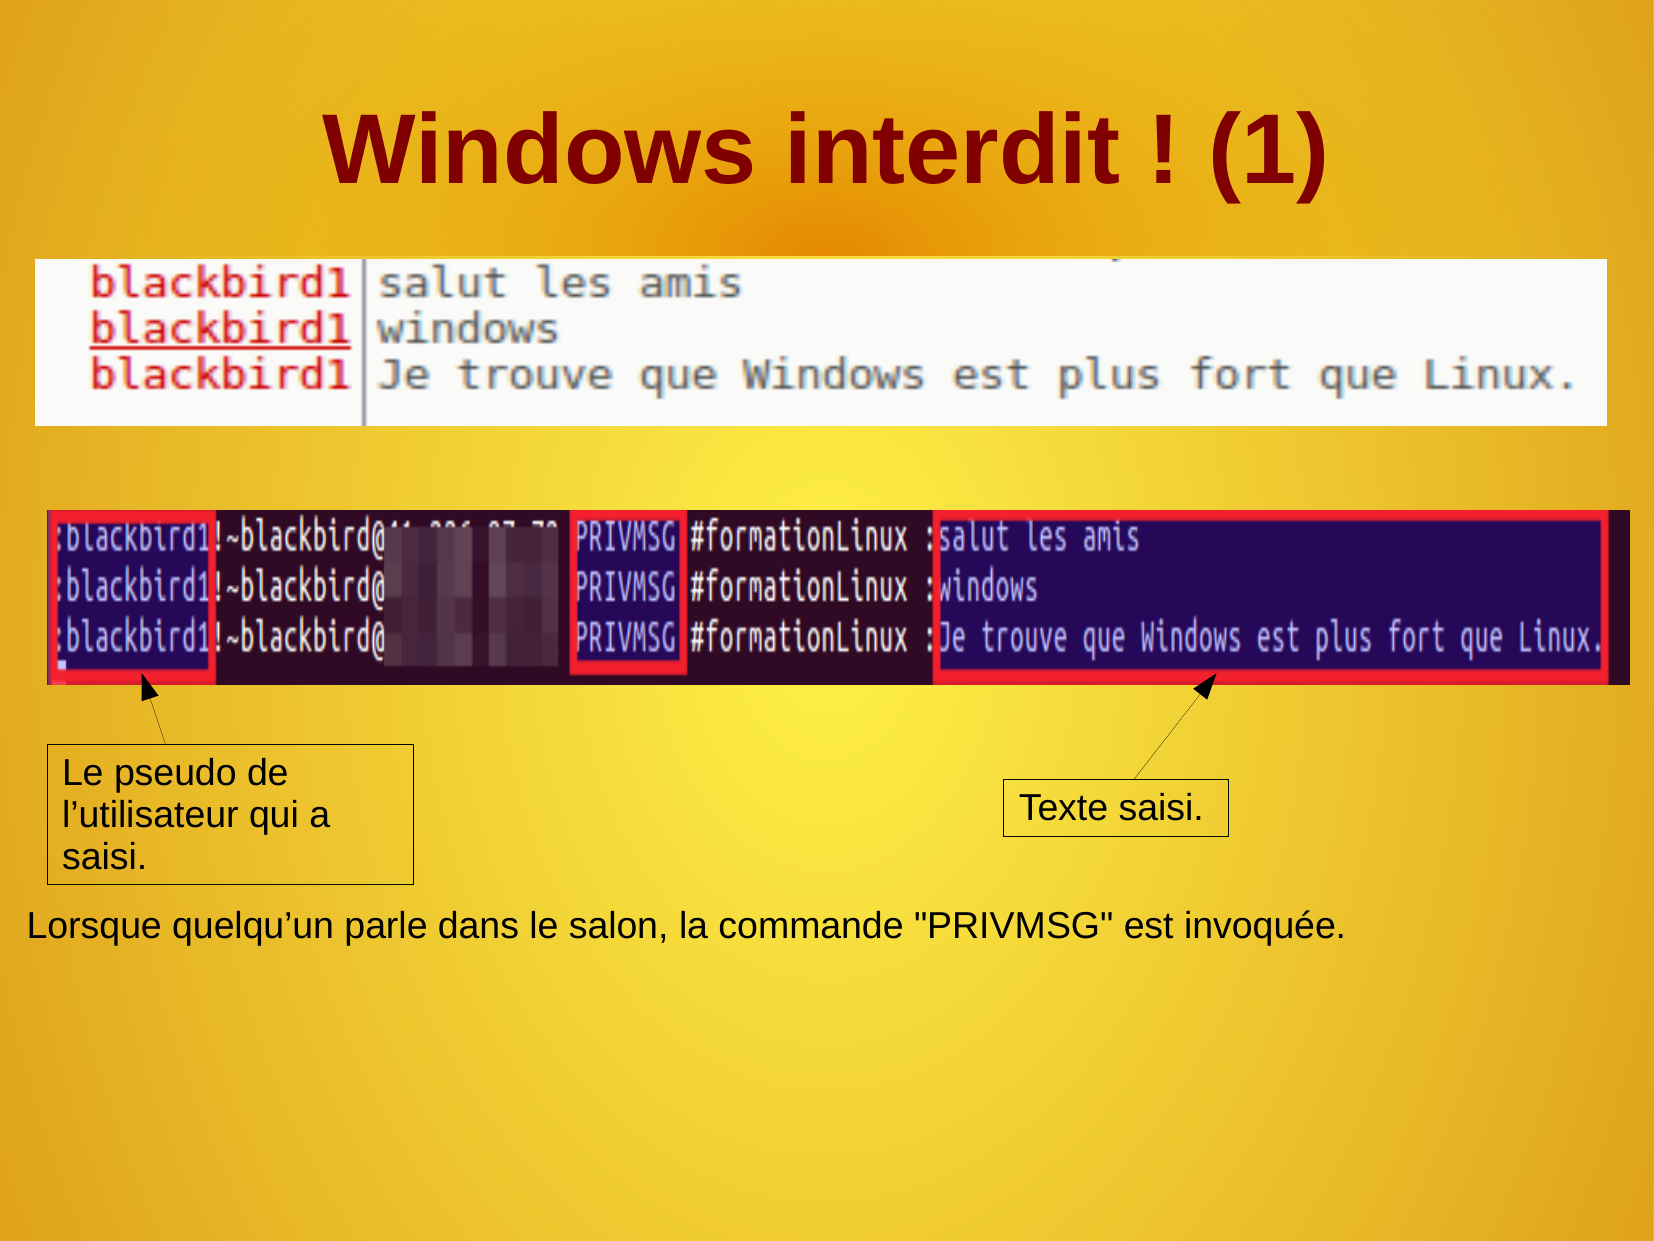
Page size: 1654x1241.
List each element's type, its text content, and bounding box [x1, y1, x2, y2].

picture [35, 259, 1607, 426]
text_box Lorsque quelqu’un parle dans le salon, la commande "PRIVMSG" est invoquée. [11, 897, 1548, 997]
title Windows interdit ! (1) [82, 47, 1571, 252]
text_box Texte saisi. [1003, 779, 1229, 837]
text_box Le pseudo de l’utilisateur qui a saisi. [47, 744, 414, 885]
picture [47, 510, 1630, 686]
